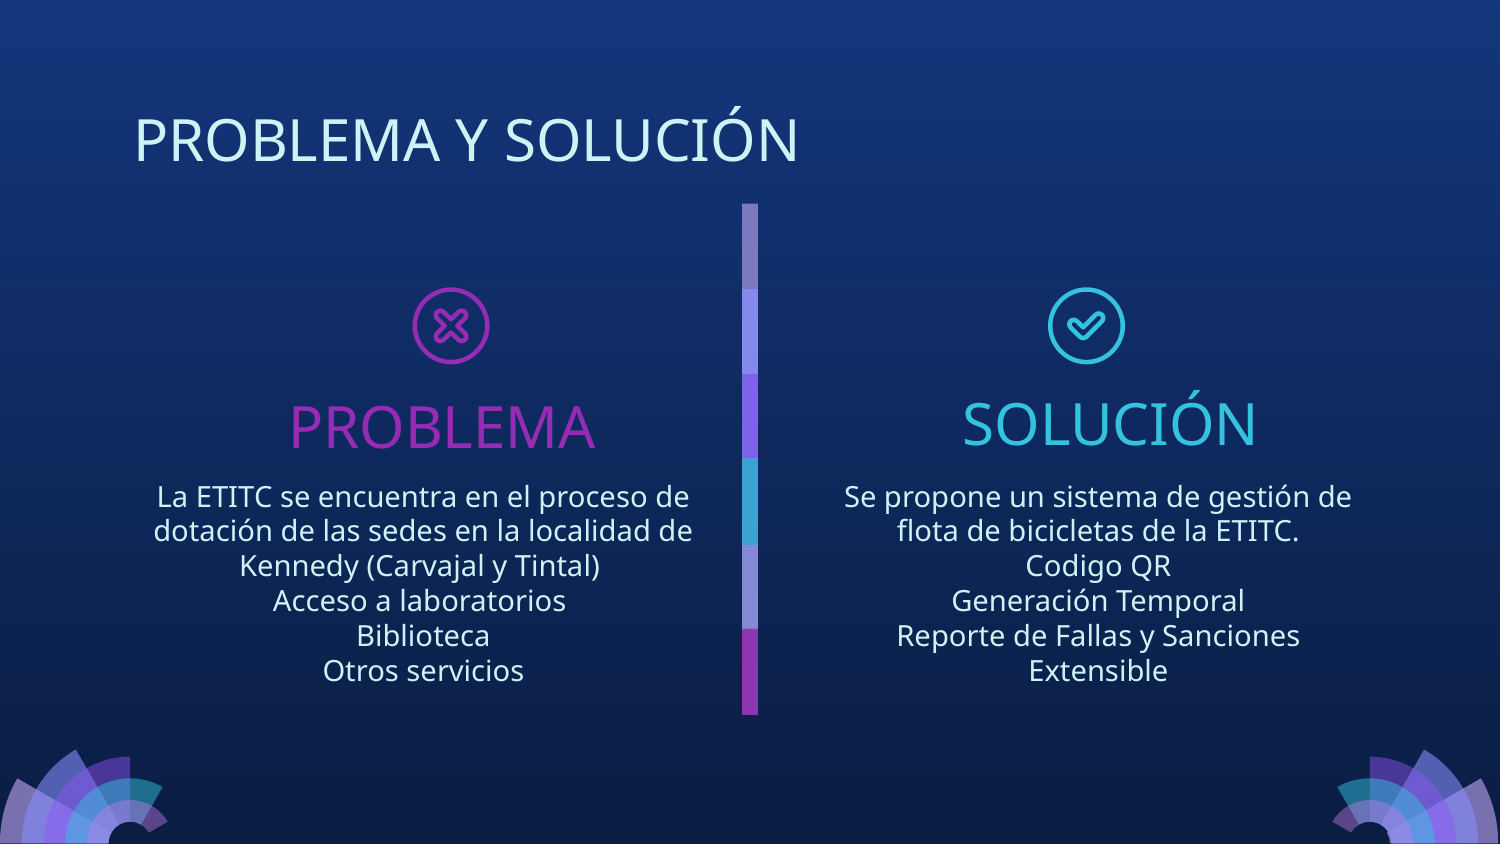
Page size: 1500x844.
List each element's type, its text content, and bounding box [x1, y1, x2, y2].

list La ETITC se encuentra en el proceso de dotación de las sedes en la localidad de Kennedy (Carvajal y Tintal) Acceso a laboratorios Biblioteca Otros servicios [134, 462, 713, 713]
title PROBLEMA Y SOLUCIÓN [118, 88, 1382, 183]
title PROBLEMA [246, 375, 638, 470]
text_box [1047, 287, 1126, 365]
text_box [412, 287, 490, 365]
title SOLUCIÓN [934, 372, 1287, 462]
list Se propone un sistema de gestión de flota de bicicletas de la ETITC. Codigo QR Generación Temporal Reporte de Fallas y Sanciones Extensible [809, 462, 1388, 676]
